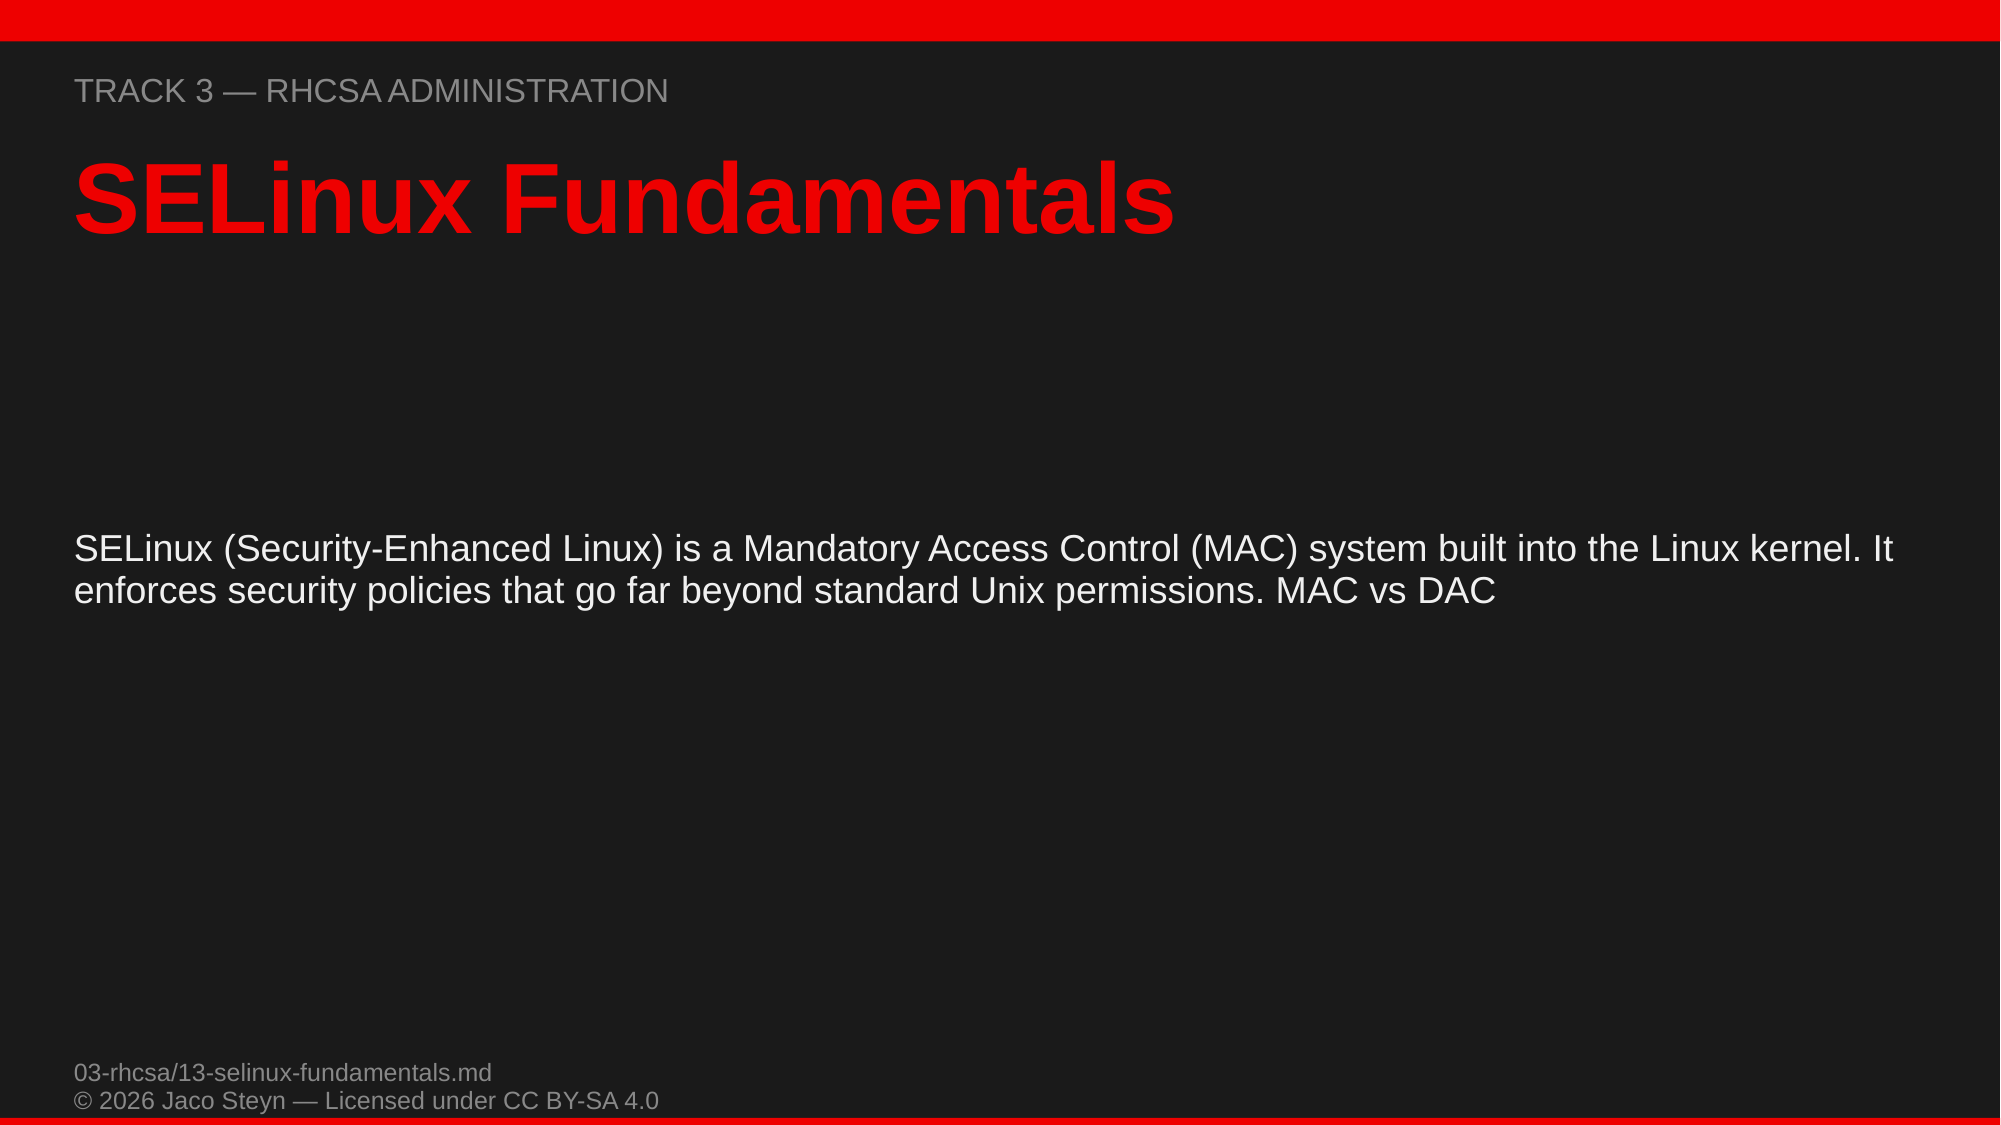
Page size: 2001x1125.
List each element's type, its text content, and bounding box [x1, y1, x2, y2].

text_box SELinux (Security-Enhanced Linux) is a Mandatory Access Control (MAC) system built into the Linux kernel. It enforces security policies that go far beyond standard Unix permissions. MAC vs DAC [59, 519, 1942, 727]
text_box [0, 1117, 2001, 1125]
text_box SELinux Fundamentals [59, 135, 1942, 461]
text_box 03-rhcsa/13-selinux-fundamentals.md © 2026 Jaco Steyn — Licensed under CC BY-SA 4.0 [59, 1051, 1942, 1111]
text_box TRACK 3 — RHCSA ADMINISTRATION [59, 64, 1942, 119]
text_box [0, 0, 2001, 42]
